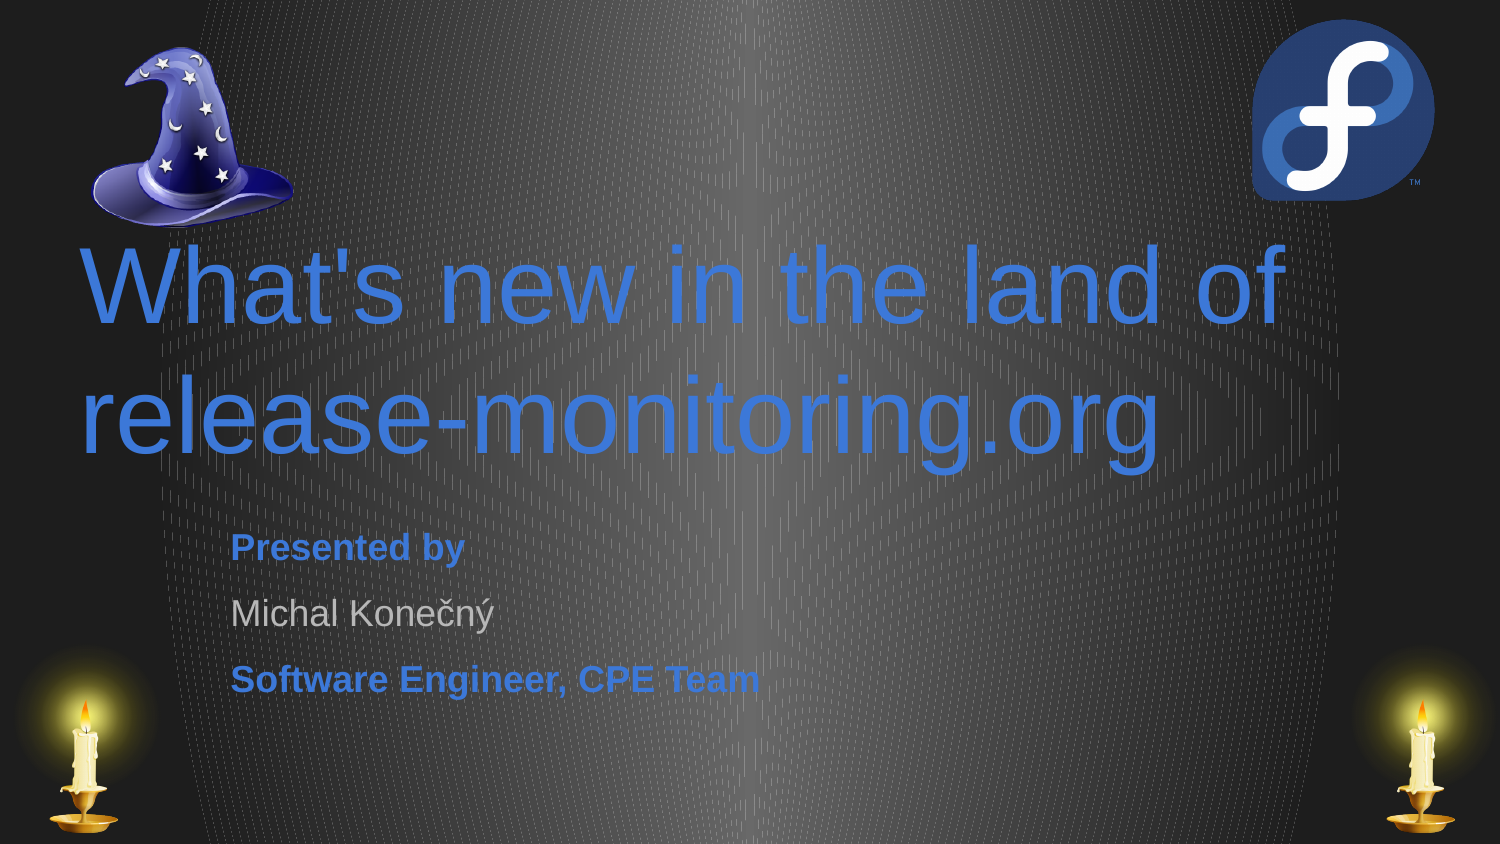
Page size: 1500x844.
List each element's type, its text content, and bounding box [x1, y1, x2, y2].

text_box Software Engineer, CPE Team [215, 640, 872, 707]
title What's new in the land of release-monitoring.org [64, 200, 1434, 346]
picture [1252, 19, 1435, 201]
text_box Presented by [215, 508, 872, 574]
picture [1347, 640, 1500, 835]
text_box Michal Konečný [215, 574, 872, 640]
picture [91, 40, 293, 242]
picture [10, 640, 163, 835]
